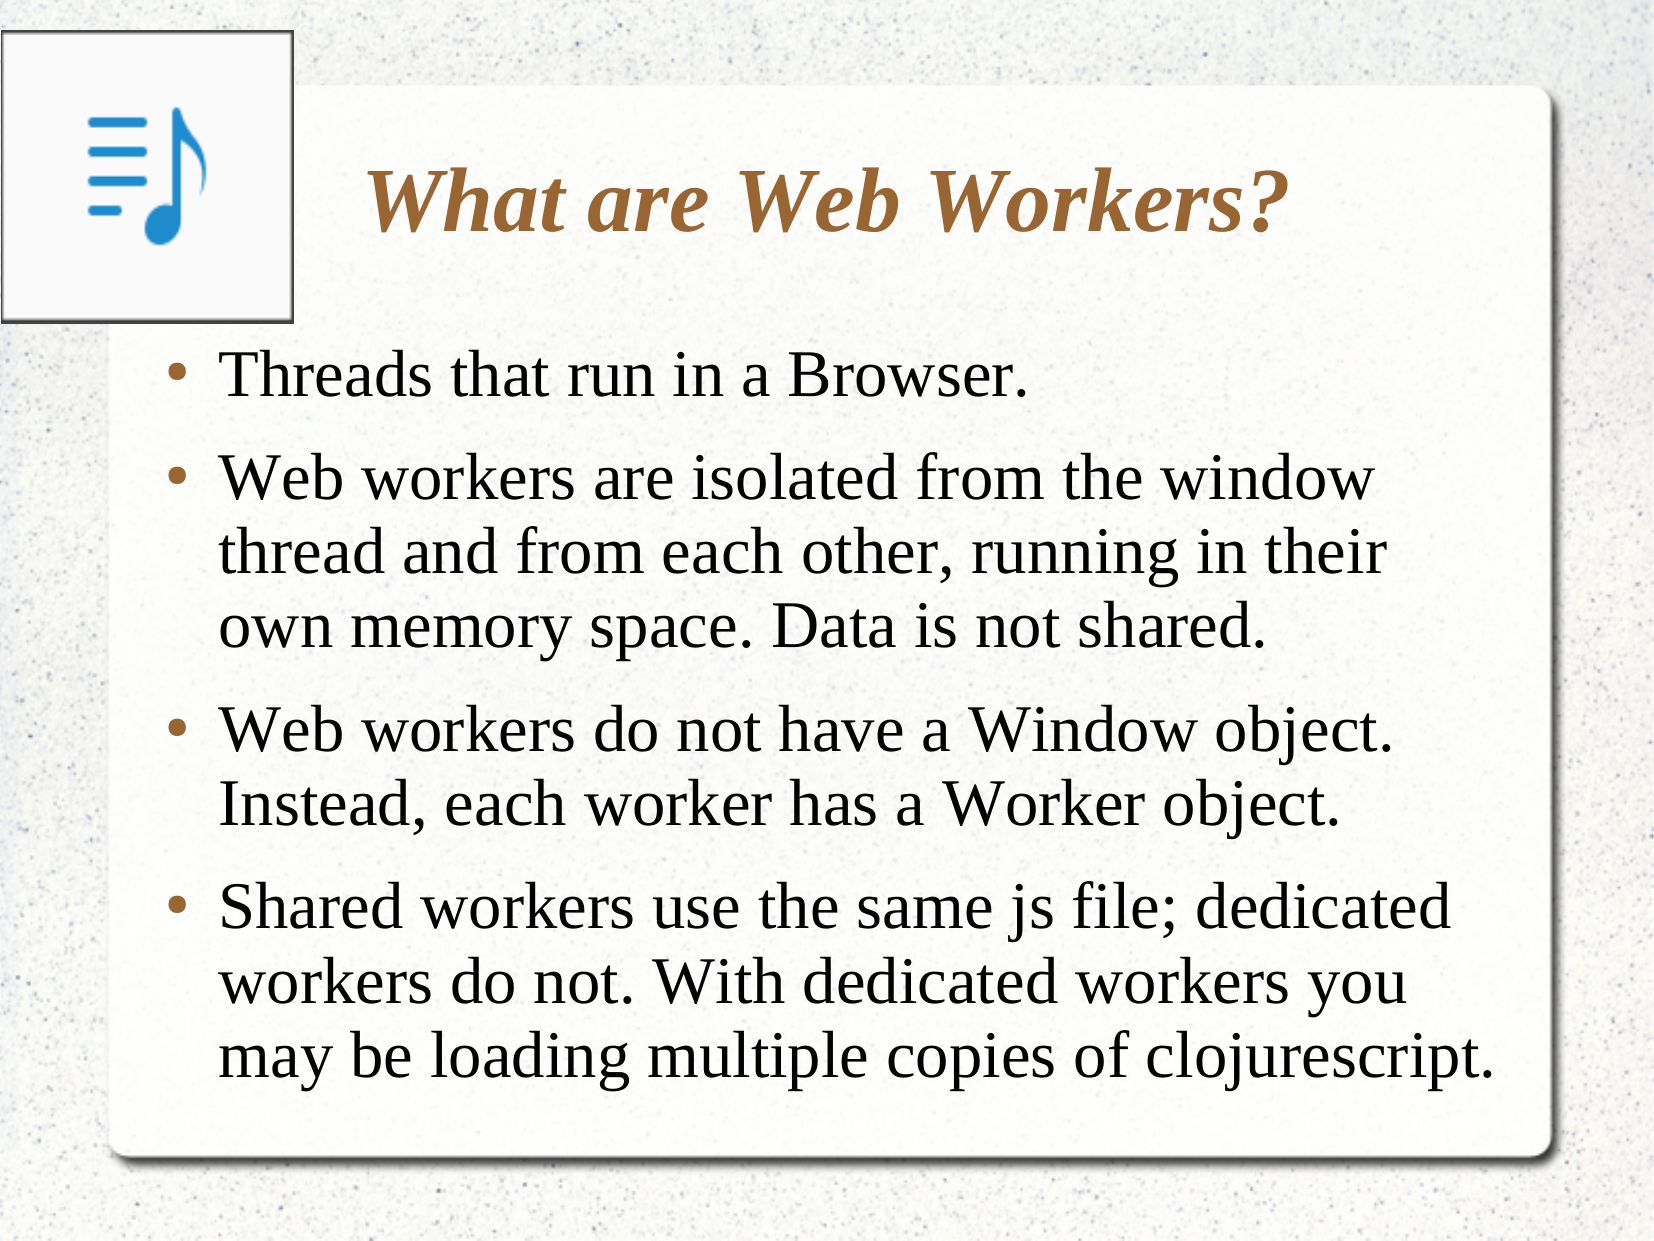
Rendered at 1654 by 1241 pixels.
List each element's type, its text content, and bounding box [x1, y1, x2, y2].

title What are Web Workers? [296, 96, 1536, 304]
picture [0, 0, 1654, 1241]
list Threads that run in a Browser. Web workers are isolated from the window thread and from each other, running in their own memory space. Data is not shared. Web workers do not have a Window object. Instead, each worker has a Worker object. Shared workers use the same js file; dedicated workers do not. With dedicated workers you may be loading multiple copies of clojurescript. [147, 336, 1506, 1092]
text_box [0, 29, 296, 325]
